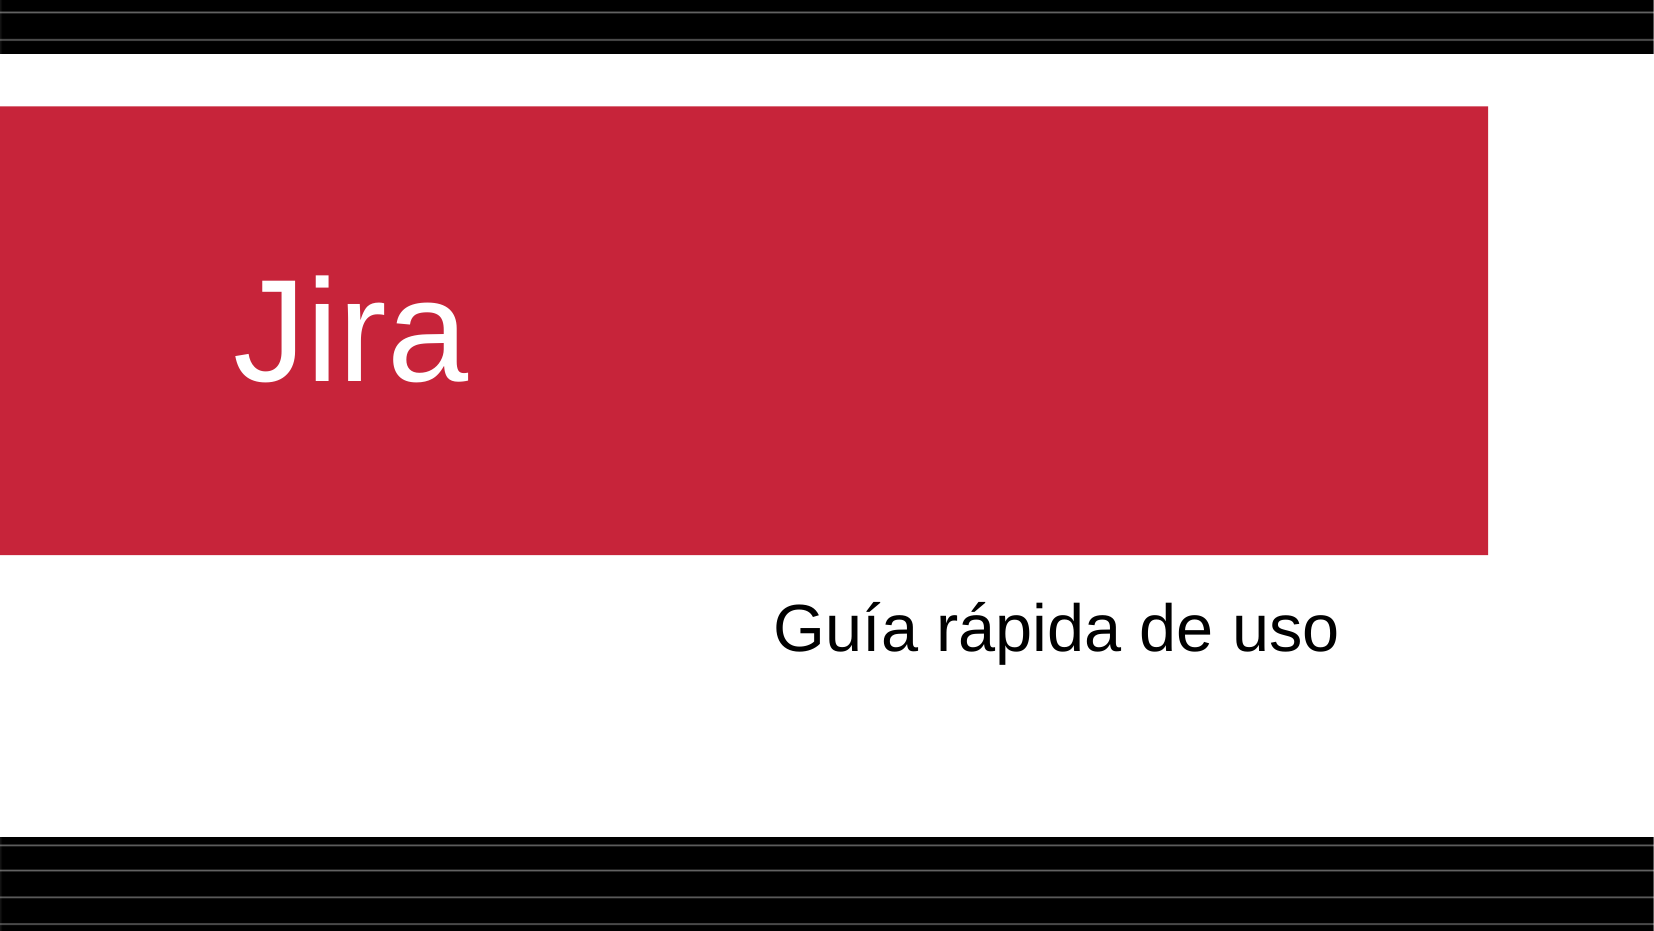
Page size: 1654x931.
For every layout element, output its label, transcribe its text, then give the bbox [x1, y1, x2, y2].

title Jira [0, 106, 1489, 556]
picture [0, 0, 1654, 54]
subtitle Guía rápida de uso [625, 590, 1489, 804]
picture [0, 837, 1654, 931]
